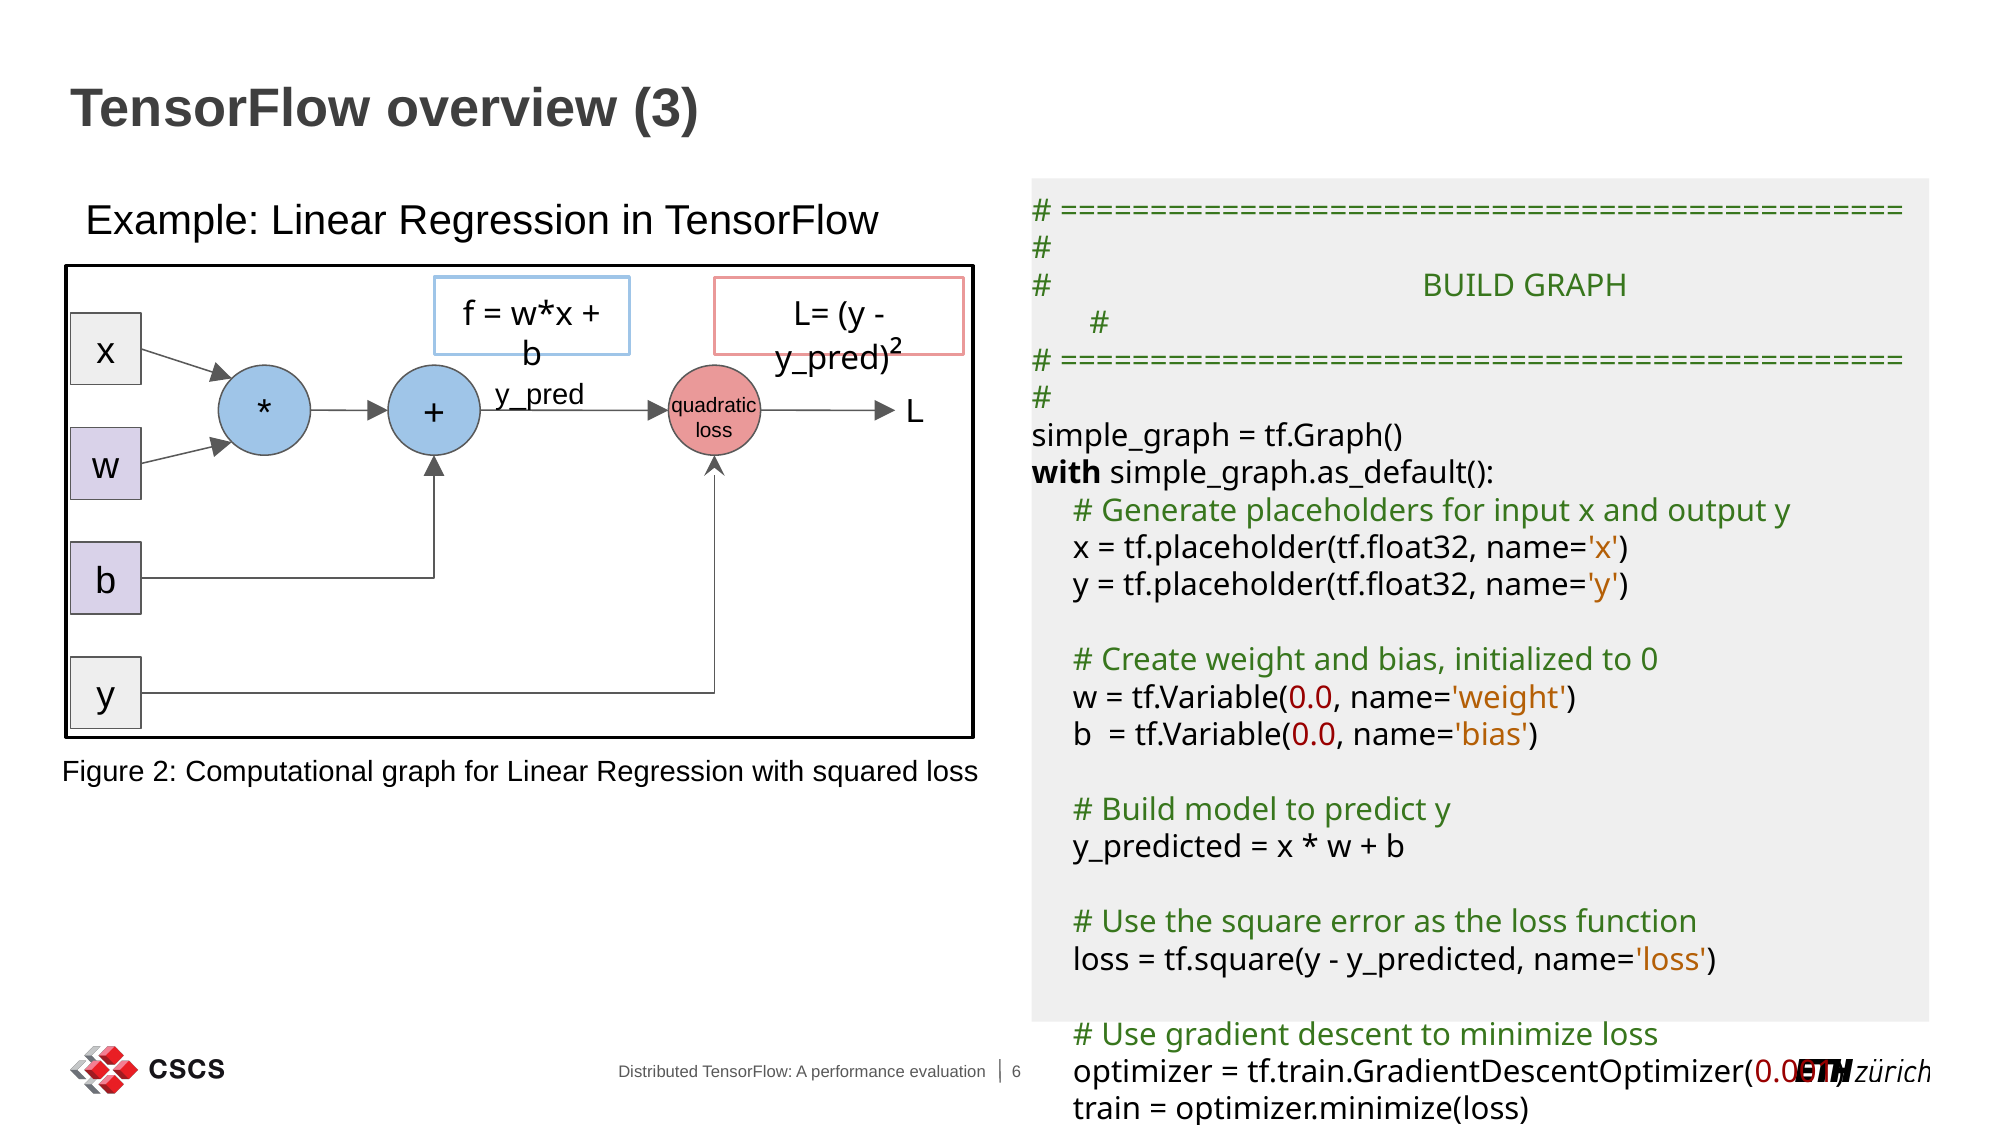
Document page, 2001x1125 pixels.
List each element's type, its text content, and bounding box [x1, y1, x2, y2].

text_box w [70, 427, 141, 500]
picture [57, 1033, 236, 1106]
footer Distributed TensorFlow: A performance evaluation [322, 1059, 998, 1083]
text_box L= (y - y_pred)² [714, 277, 964, 355]
text_box f = w*x + b [434, 277, 630, 355]
text_box Example: Linear Regression in TensorFlow [70, 178, 978, 269]
text_box Figure 2: Computational graph for Linear Regression with squared loss [46, 747, 1021, 793]
text_box x [70, 312, 141, 385]
text_box y [70, 656, 141, 729]
text_box b [70, 542, 141, 614]
text_box [684, 365, 745, 376]
text_box quadratic loss [636, 376, 792, 462]
text_box y_pred [480, 360, 669, 420]
list # =============================================== # # BUILD GRAPH # # =============================================== # simple_graph = tf.Graph() with simple_graph.as_default(): # Generate placeholders for input x and output y x = tf.placeholder(tf.float32, name='x') y = tf.placeholder(tf.float32, name='y') # Create weight and bias, initialized to 0 w = tf.Variable(0.0, name='weight') b = tf.Variable(0.0, name='bias') # Build model to predict y y_predicted = x * w + b # Use the square error as the loss function loss = tf.square(y - y_predicted, name='loss') # Use gradient descent to minimize loss optimizer = tf.train.GradientDescentOptimizer(0.001) train = optimizer.minimize(loss) [1031, 178, 1930, 1022]
slide_number <number> [999, 1059, 1063, 1083]
text_box + [388, 365, 480, 456]
text_box * [218, 365, 311, 456]
text_box L [890, 374, 969, 434]
picture [1802, 1062, 1812, 1080]
picture [1795, 1059, 1806, 1082]
picture [1808, 1059, 1930, 1082]
title TensorFlow overview (3) [70, 7, 1930, 149]
